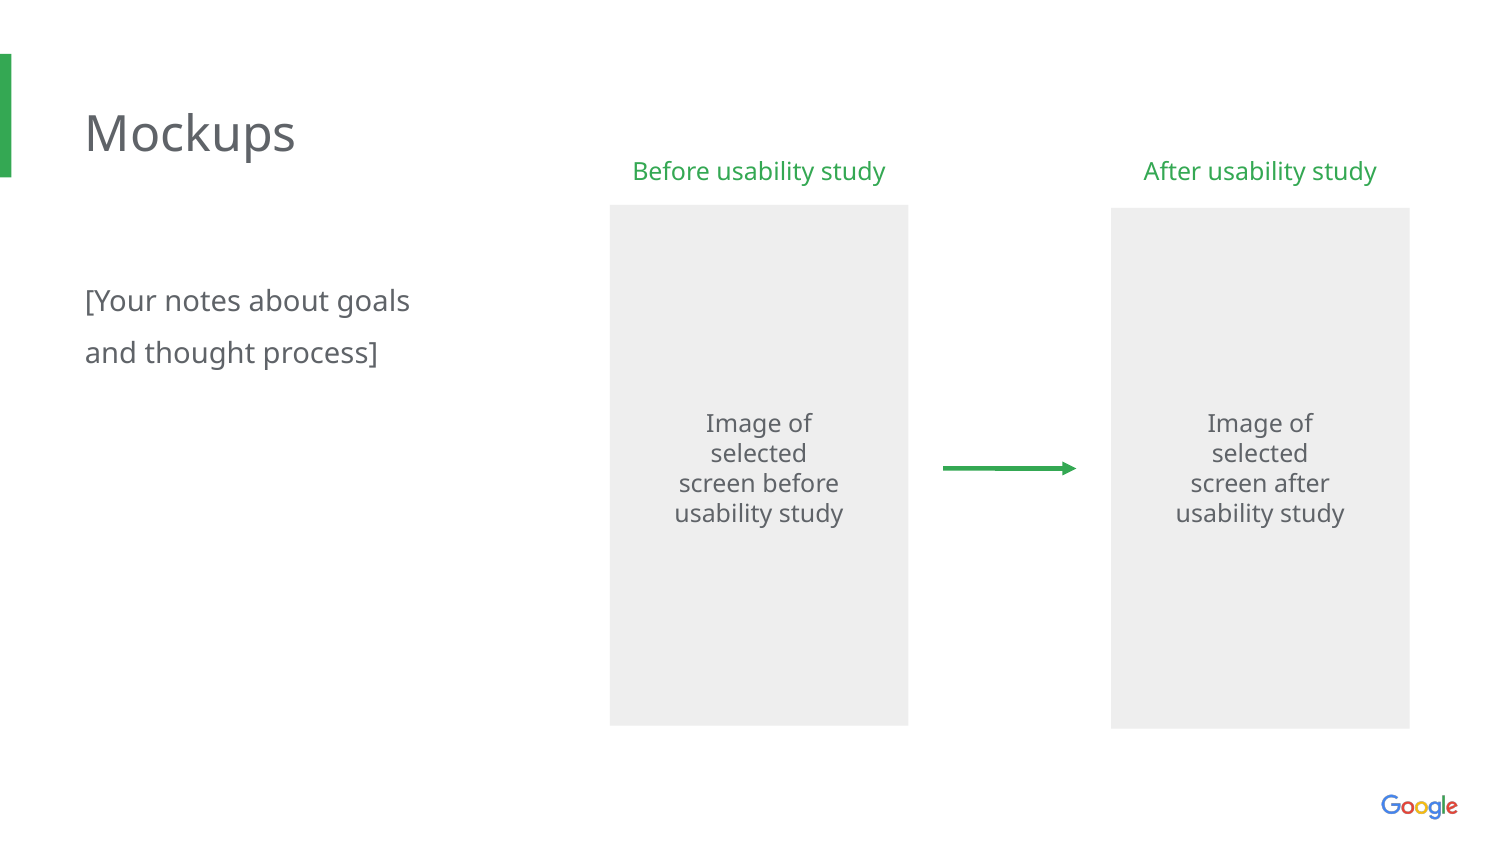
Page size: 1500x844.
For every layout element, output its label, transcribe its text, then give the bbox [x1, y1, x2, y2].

text_box [609, 235, 909, 726]
text_box Image of selected screen after usability study [1158, 392, 1362, 543]
text_box Before usability study [566, 139, 953, 235]
picture [1381, 794, 1458, 820]
text_box Image of selected screen before usability study [657, 392, 861, 543]
text_box [1111, 235, 1410, 729]
text_box Mockups [84, 85, 1234, 177]
text_box [Your notes about goals and thought process] [84, 249, 483, 438]
text_box After usability study [1067, 139, 1454, 235]
